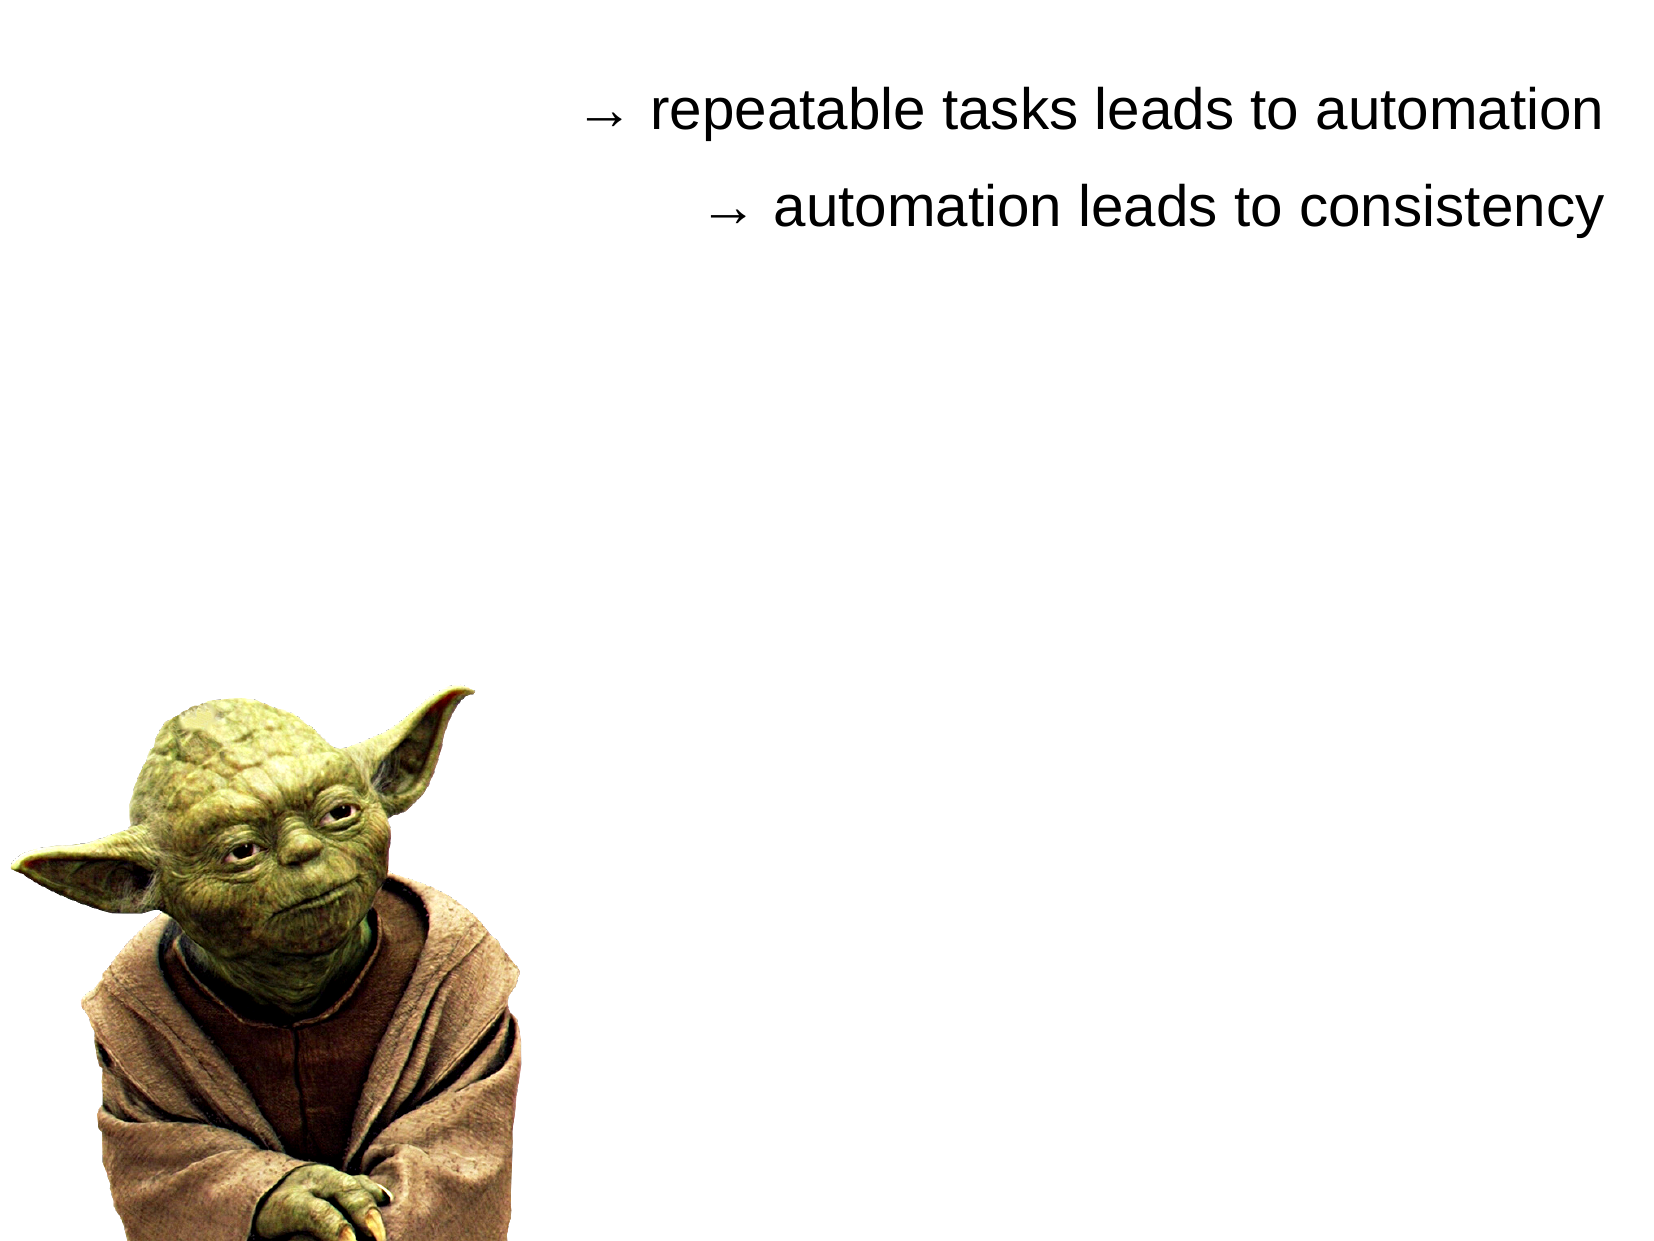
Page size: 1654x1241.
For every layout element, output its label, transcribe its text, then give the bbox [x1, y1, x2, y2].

picture [0, 616, 709, 1241]
subtitle → repeatable tasks leads to automation → automation leads to consistency [117, 0, 1606, 817]
